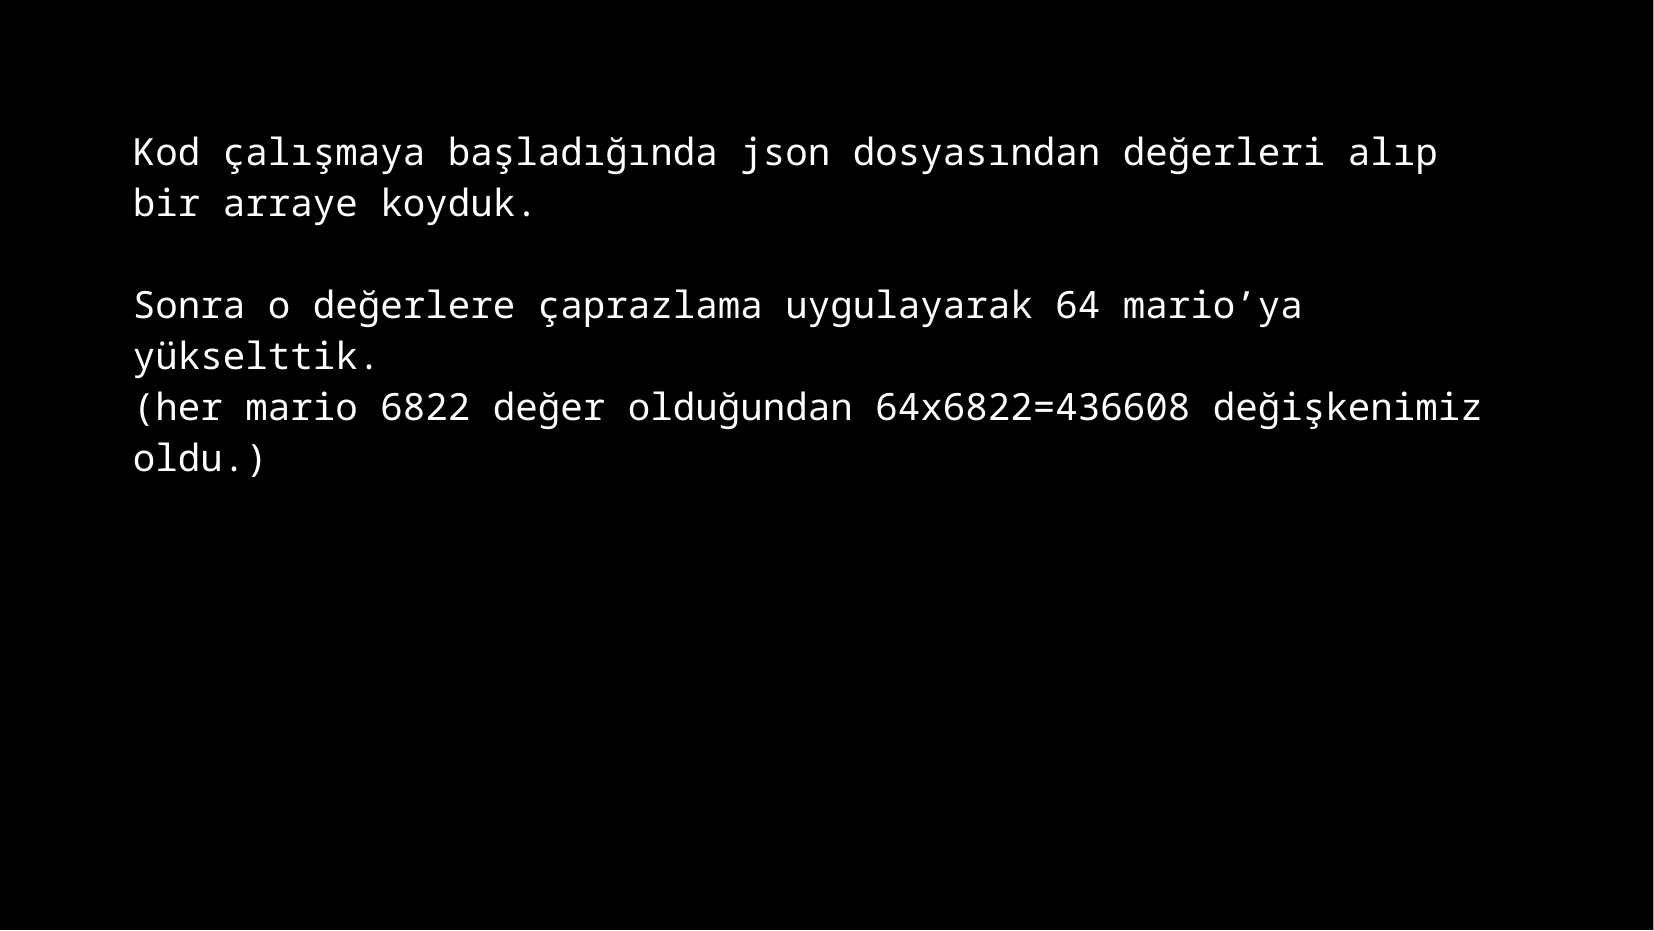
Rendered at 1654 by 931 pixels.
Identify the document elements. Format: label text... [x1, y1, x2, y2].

text_box Kod çalışmaya başladığında json dosyasından değerleri alıp bir arraye koyduk. Sonra o değerlere çaprazlama uygulayarak 64 mario’ya yükselttik. (her mario 6822 değer olduğundan 64x6822=436608 değişkenimiz oldu.) [118, 118, 1536, 827]
